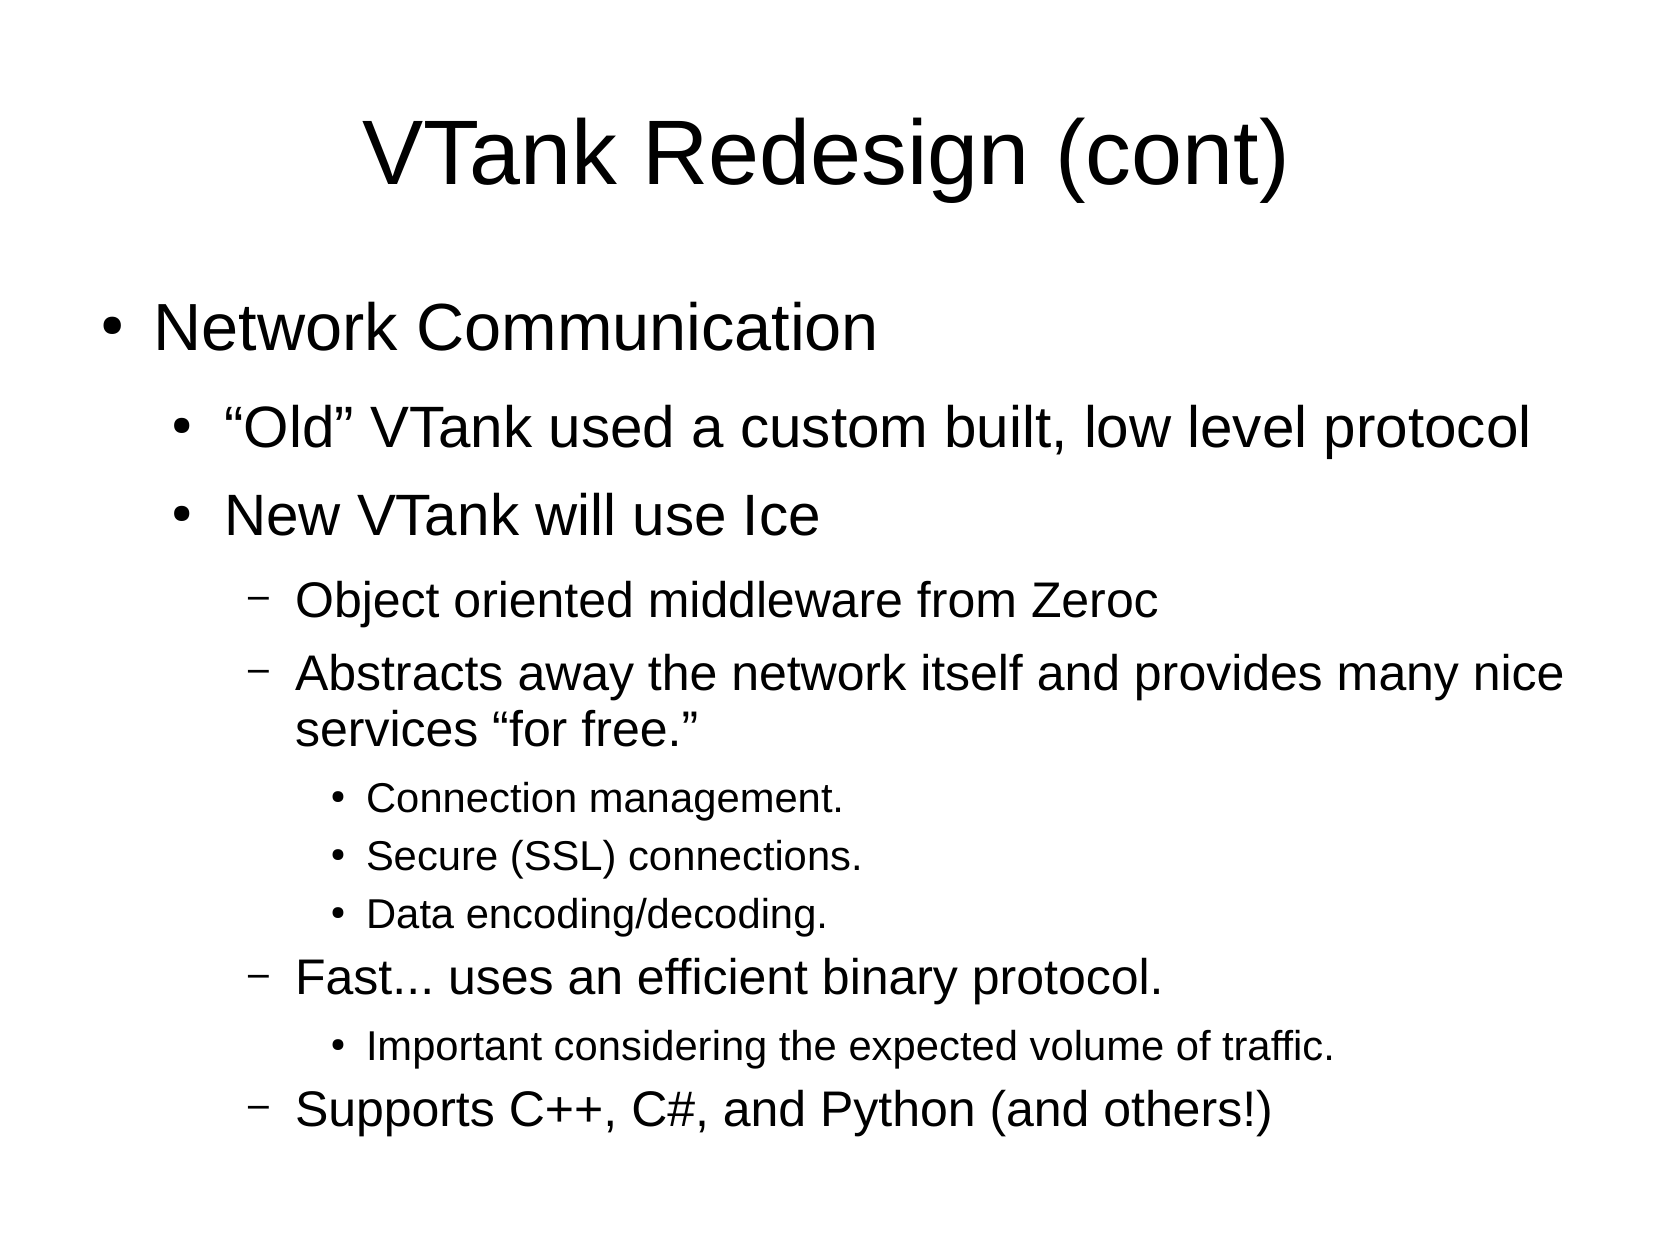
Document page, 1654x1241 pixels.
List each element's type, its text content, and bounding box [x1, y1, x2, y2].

title VTank Redesign (cont) [82, 56, 1571, 250]
list Network Communication “Old” VTank used a custom built, low level protocol New VTank will use Ice Object oriented middleware from Zeroc Abstracts away the network itself and provides many nice services “for free.” Connection management. Secure (SSL) connections. Data encoding/decoding. Fast... uses an efficient binary protocol. Important considering the expected volume of traffic. Supports C++, C#, and Python (and others!) [82, 290, 1571, 1138]
